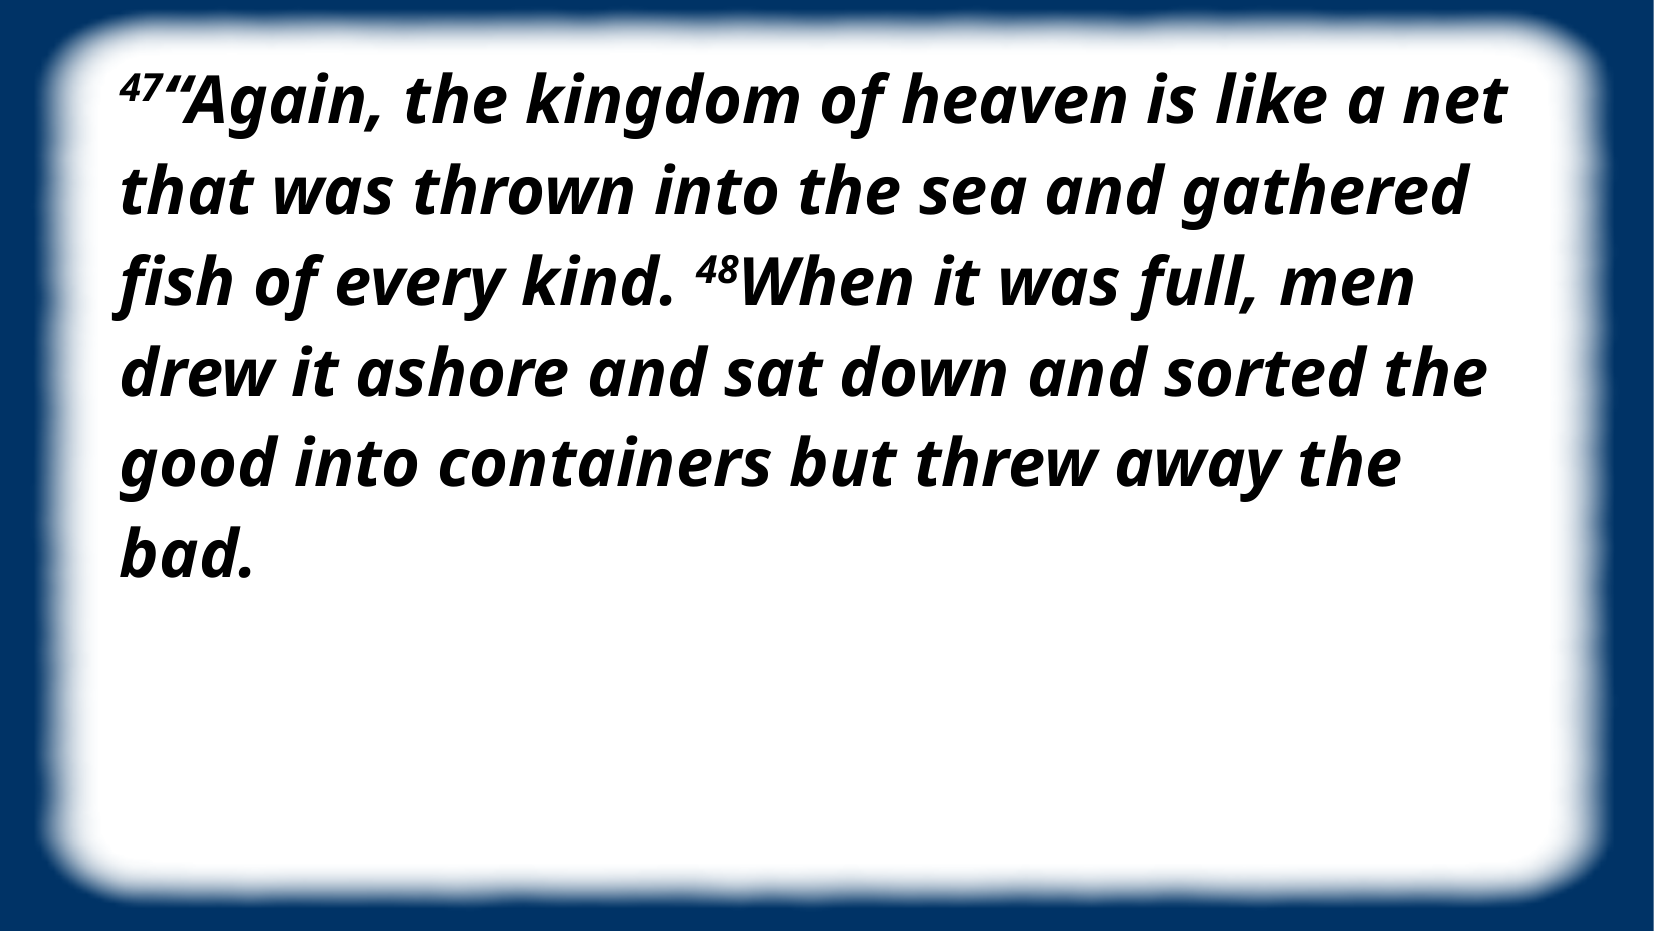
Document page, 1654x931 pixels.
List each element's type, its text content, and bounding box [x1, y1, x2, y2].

text_box 47“Again, the kingdom of heaven is like a net that was thrown into the sea and gathered fish of every kind. 48When it was full, men drew it ashore and sat down and sorted the good into containers but threw away the bad. [105, 45, 1546, 504]
picture [0, 0, 1654, 931]
